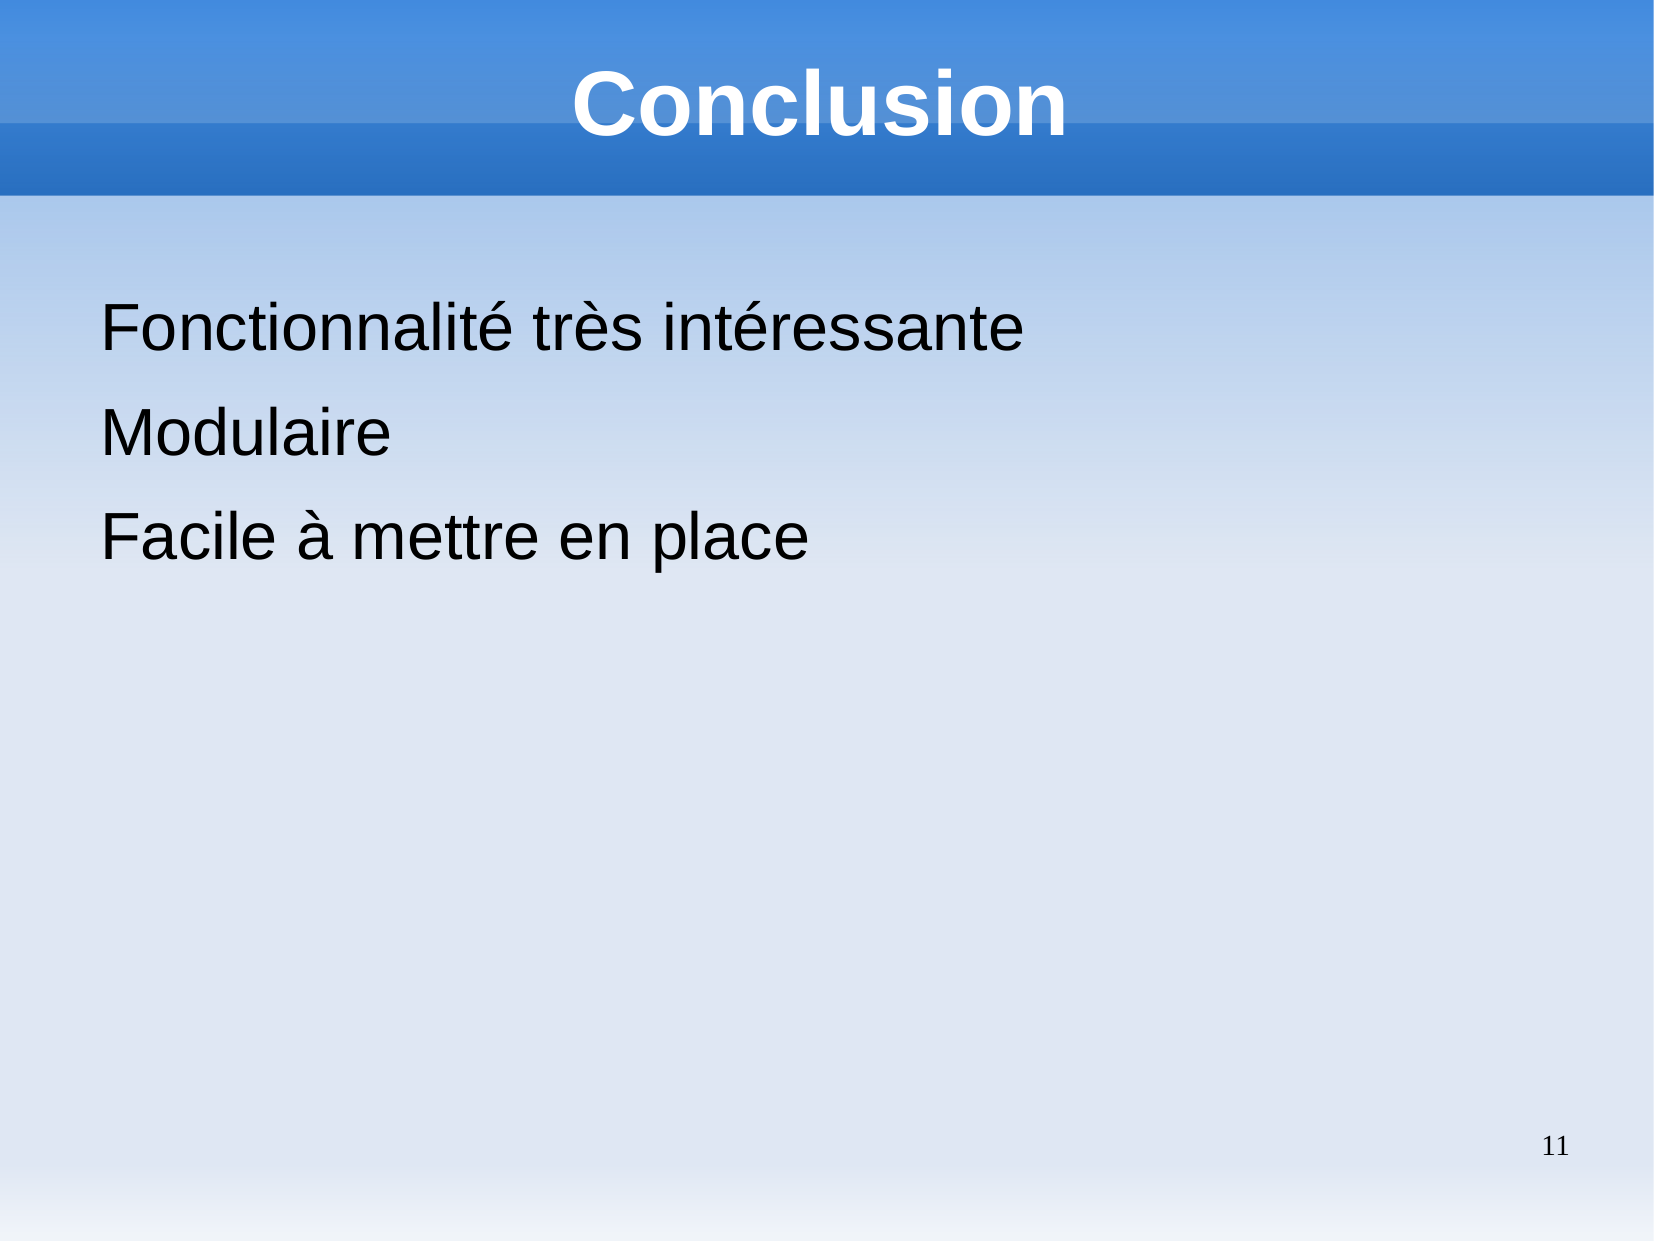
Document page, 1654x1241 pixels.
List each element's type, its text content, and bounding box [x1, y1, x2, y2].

picture [0, 0, 1654, 1241]
list Fonctionnalité très intéressante Modulaire Facile à mettre en place [82, 290, 1571, 1094]
title Conclusion [76, 7, 1565, 200]
